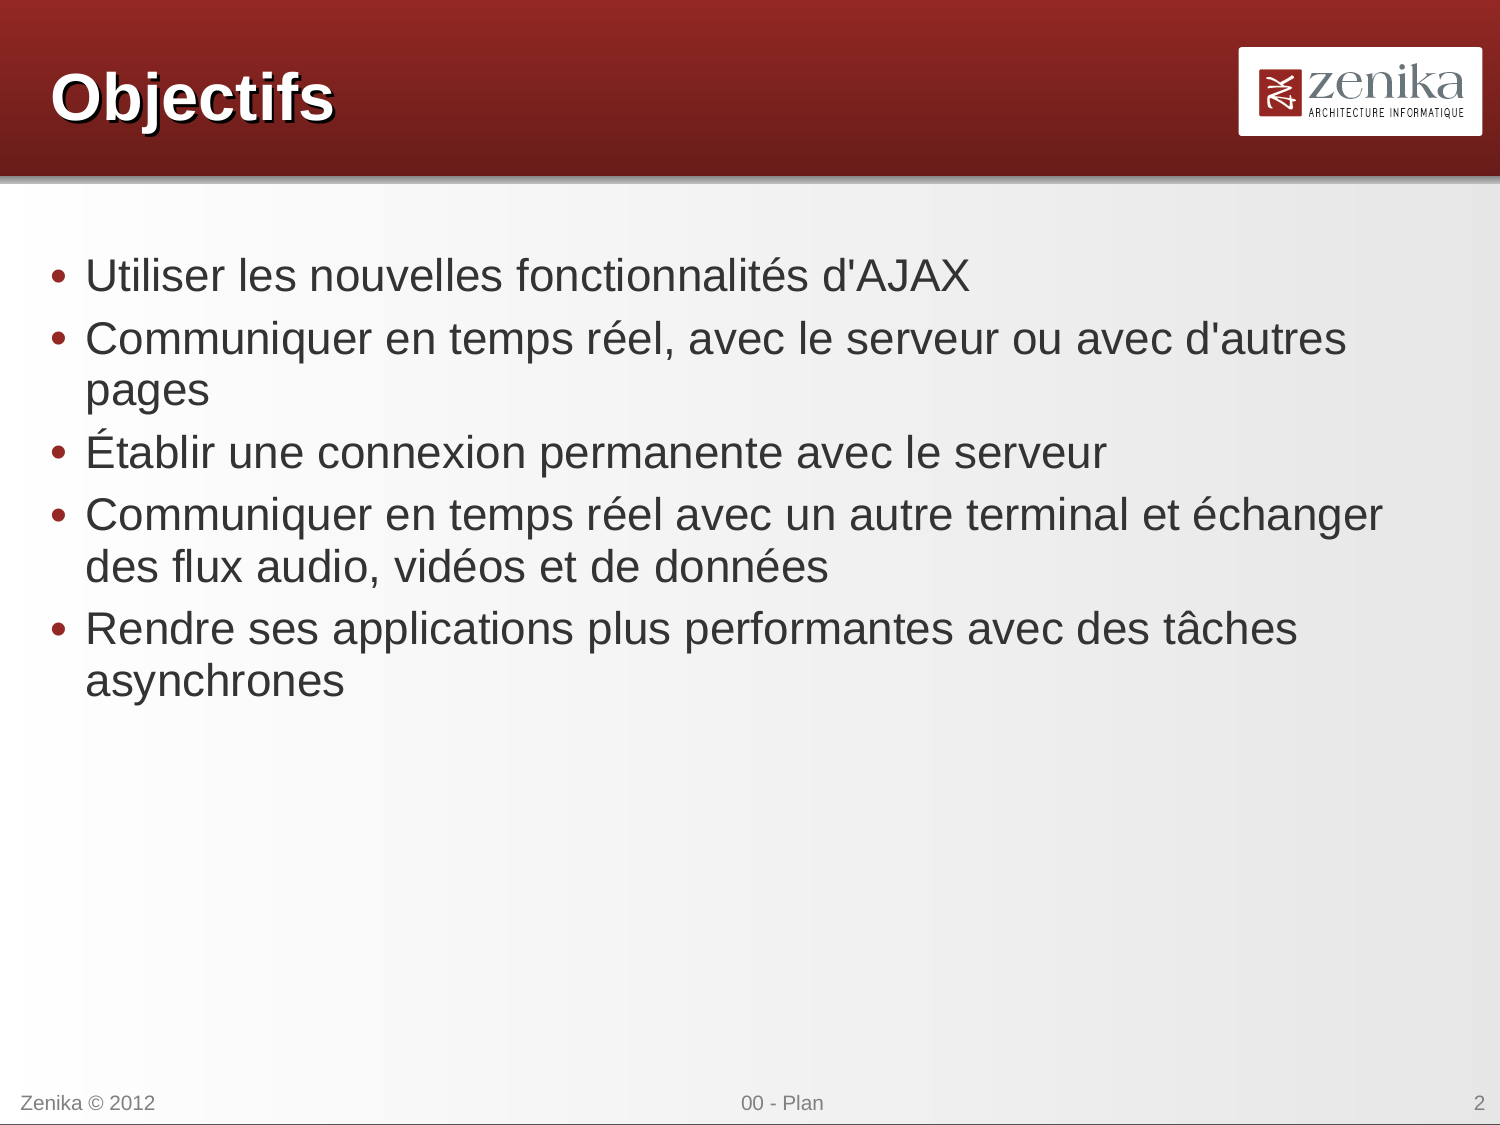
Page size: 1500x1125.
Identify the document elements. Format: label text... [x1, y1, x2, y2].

list Utiliser les nouvelles fonctionnalités d'AJAX Communiquer en temps réel, avec le serveur ou avec d'autres pages Établir une connexion permanente avec le serveur Communiquer en temps réel avec un autre terminal et échanger des flux audio, vidéos et de données Rendre ses applications plus performantes avec des tâches asynchrones [50, 249, 1435, 1079]
title Objectifs [50, 15, 1206, 180]
picture [1257, 58, 1464, 125]
